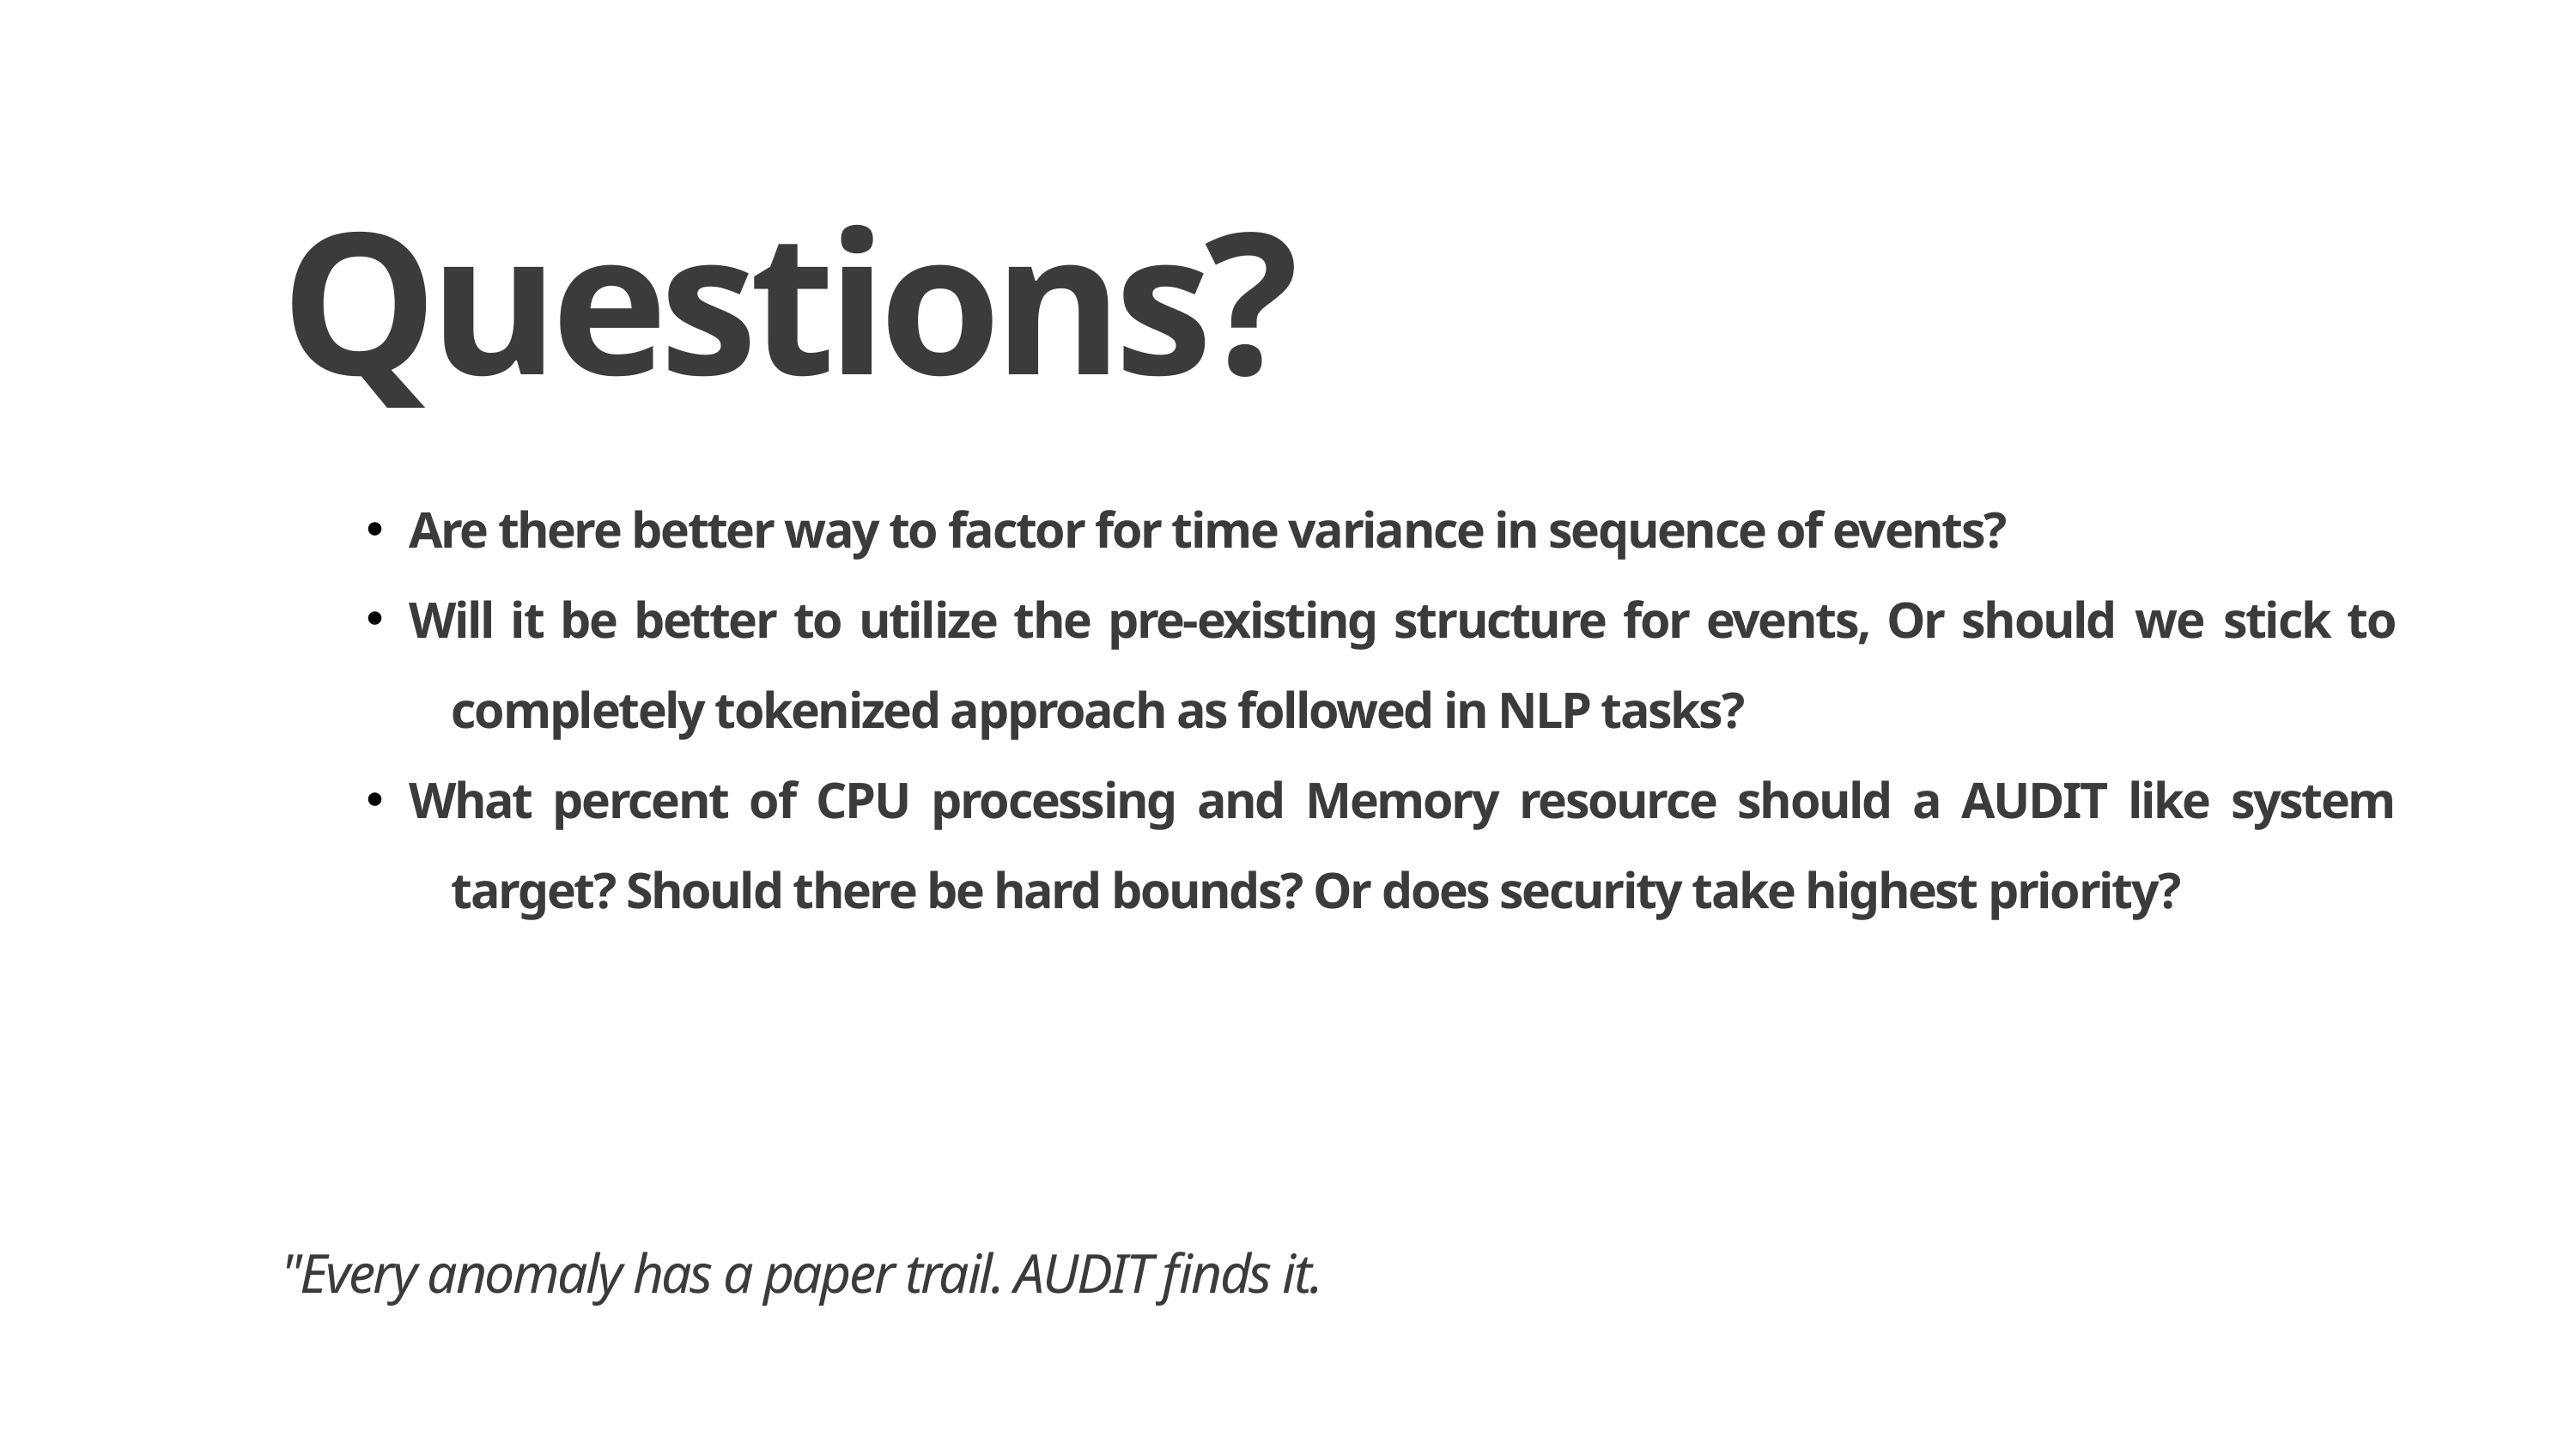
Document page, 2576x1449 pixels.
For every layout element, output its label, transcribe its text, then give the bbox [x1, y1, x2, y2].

text_box Are there better way to factor for time variance in sequence of events? Will it be better to utilize the pre-existing structure for events, Or should we stick to completely tokenized approach as followed in NLP tasks? What percent of CPU processing and Memory resource should a AUDIT like system target? Should there be hard bounds? Or does security take highest priority? [281, 581, 2423, 910]
text_box Questions? [281, 257, 2568, 581]
text_box "Every anomaly has a paper trail. AUDIT finds it. [281, 1207, 2432, 1296]
